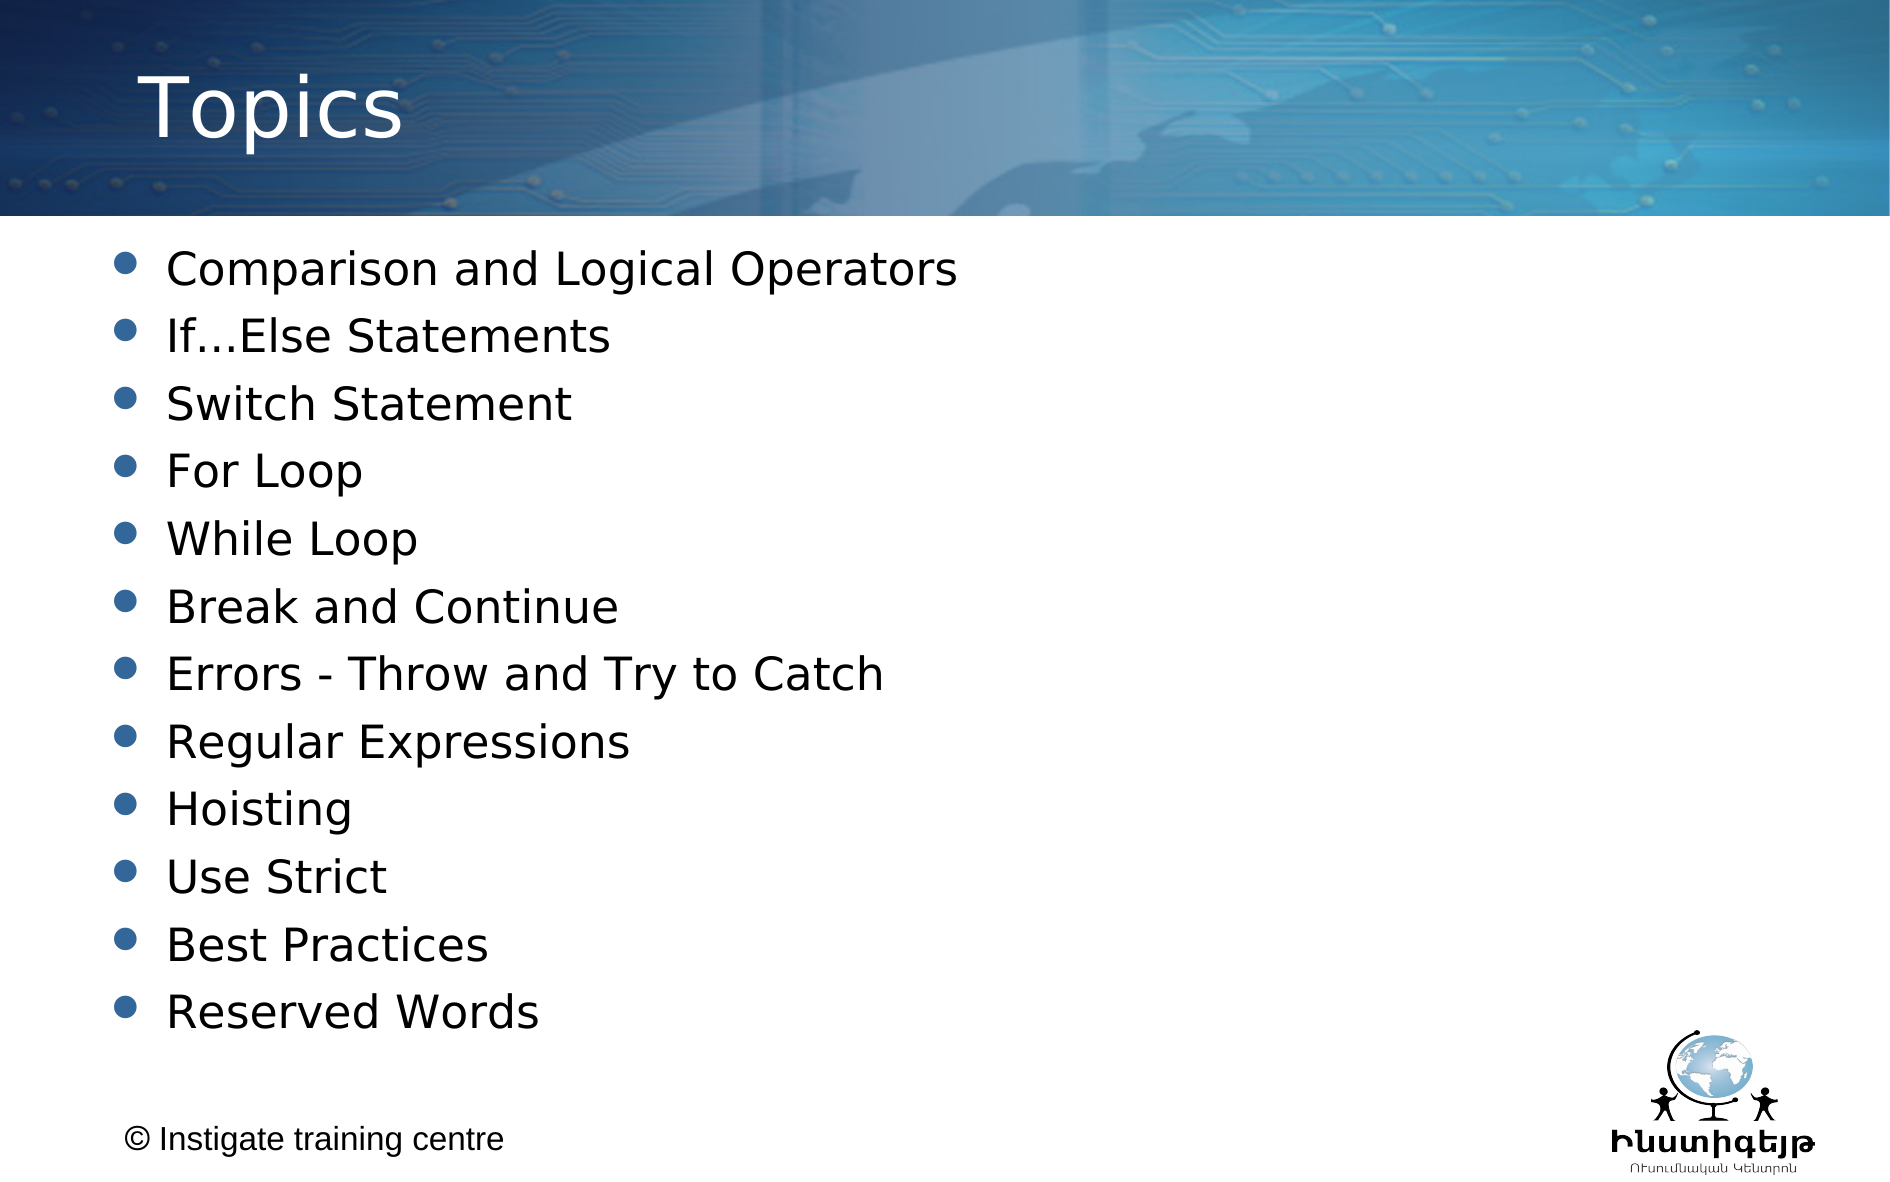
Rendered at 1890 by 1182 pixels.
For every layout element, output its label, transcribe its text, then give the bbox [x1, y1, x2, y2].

list Comparison and Logical Operators If...Else Statements Switch Statement For Loop While Loop Break and Continue Errors - Throw and Try to Catch Regular Expressions Hoisting Use Strict Best Practices Reserved Words [110, 247, 1801, 273]
picture [0, 0, 1890, 216]
picture [1612, 1030, 1815, 1175]
